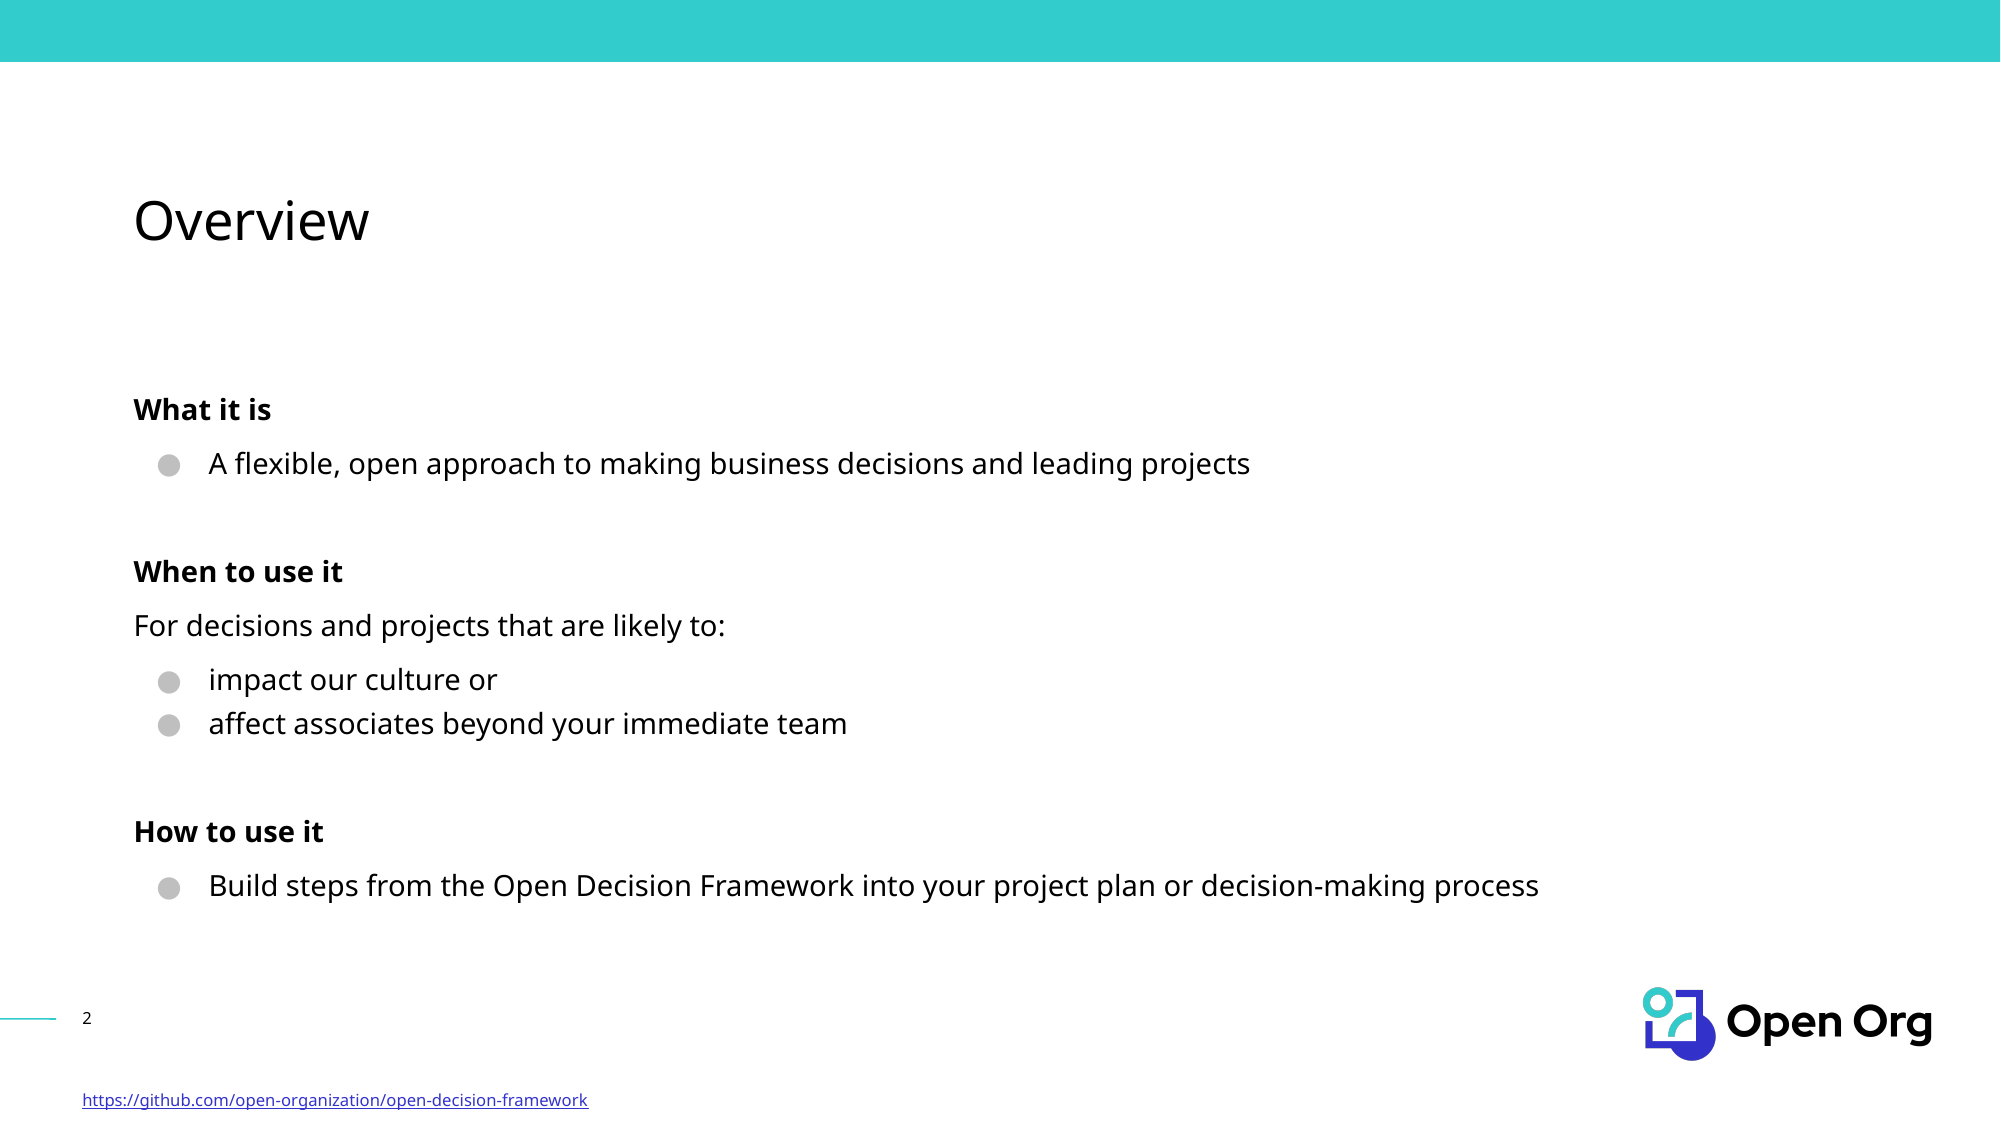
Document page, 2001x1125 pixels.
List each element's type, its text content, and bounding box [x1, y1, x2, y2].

list https://github.com/open-organization/open-decision-framework [82, 1049, 1205, 1113]
slide_number 1 [82, 978, 124, 1059]
picture [1642, 986, 1932, 1062]
title Overview [133, 173, 1628, 265]
list What it is A flexible, open approach to making business decisions and leading projects When to use it For decisions and projects that are likely to: impact our culture or affect associates beyond your immediate team How to use it Build steps from the Open Decision Framework into your project plan or decision-making process [133, 348, 1628, 937]
